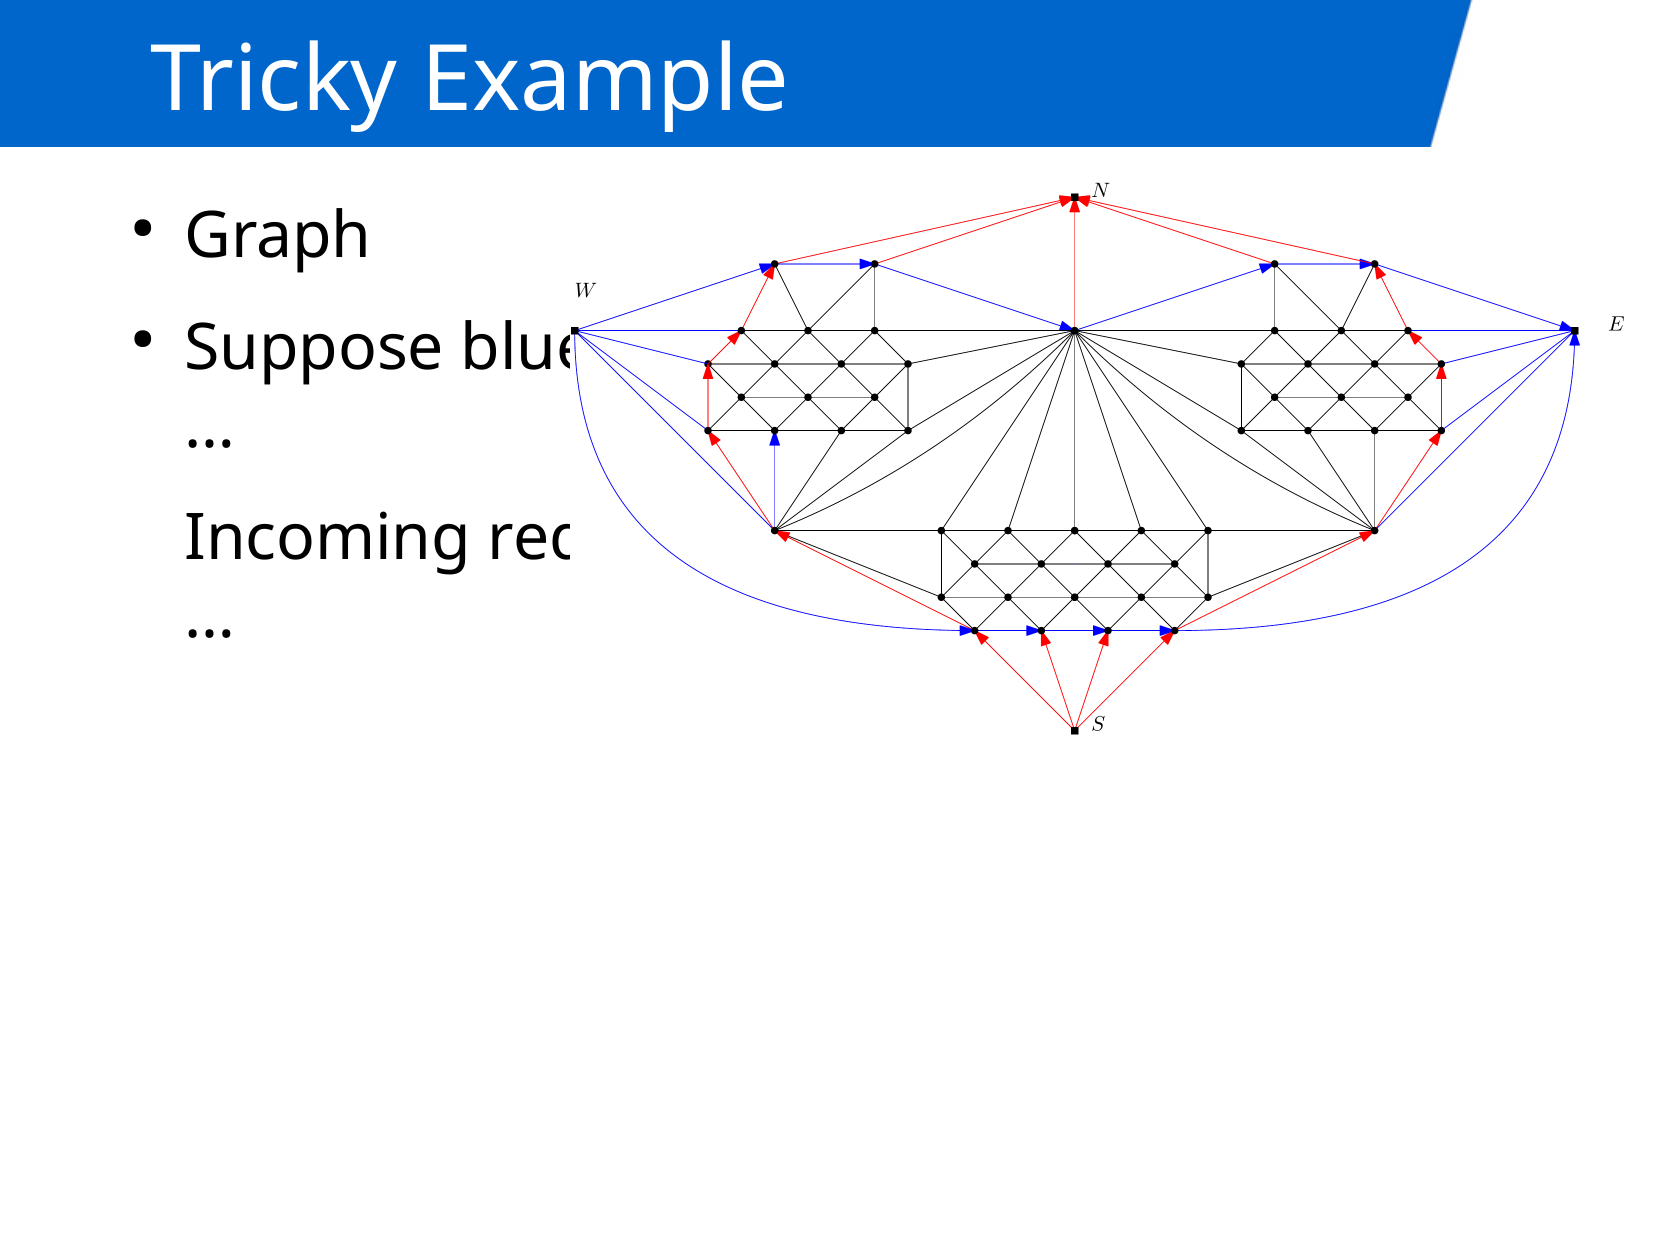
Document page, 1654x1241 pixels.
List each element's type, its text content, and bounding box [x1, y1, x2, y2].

title Tricky Example [150, 15, 1456, 136]
picture [0, 0, 1474, 147]
picture [570, 181, 1625, 736]
list Graph Suppose blue … Incoming red … [113, 195, 601, 1118]
